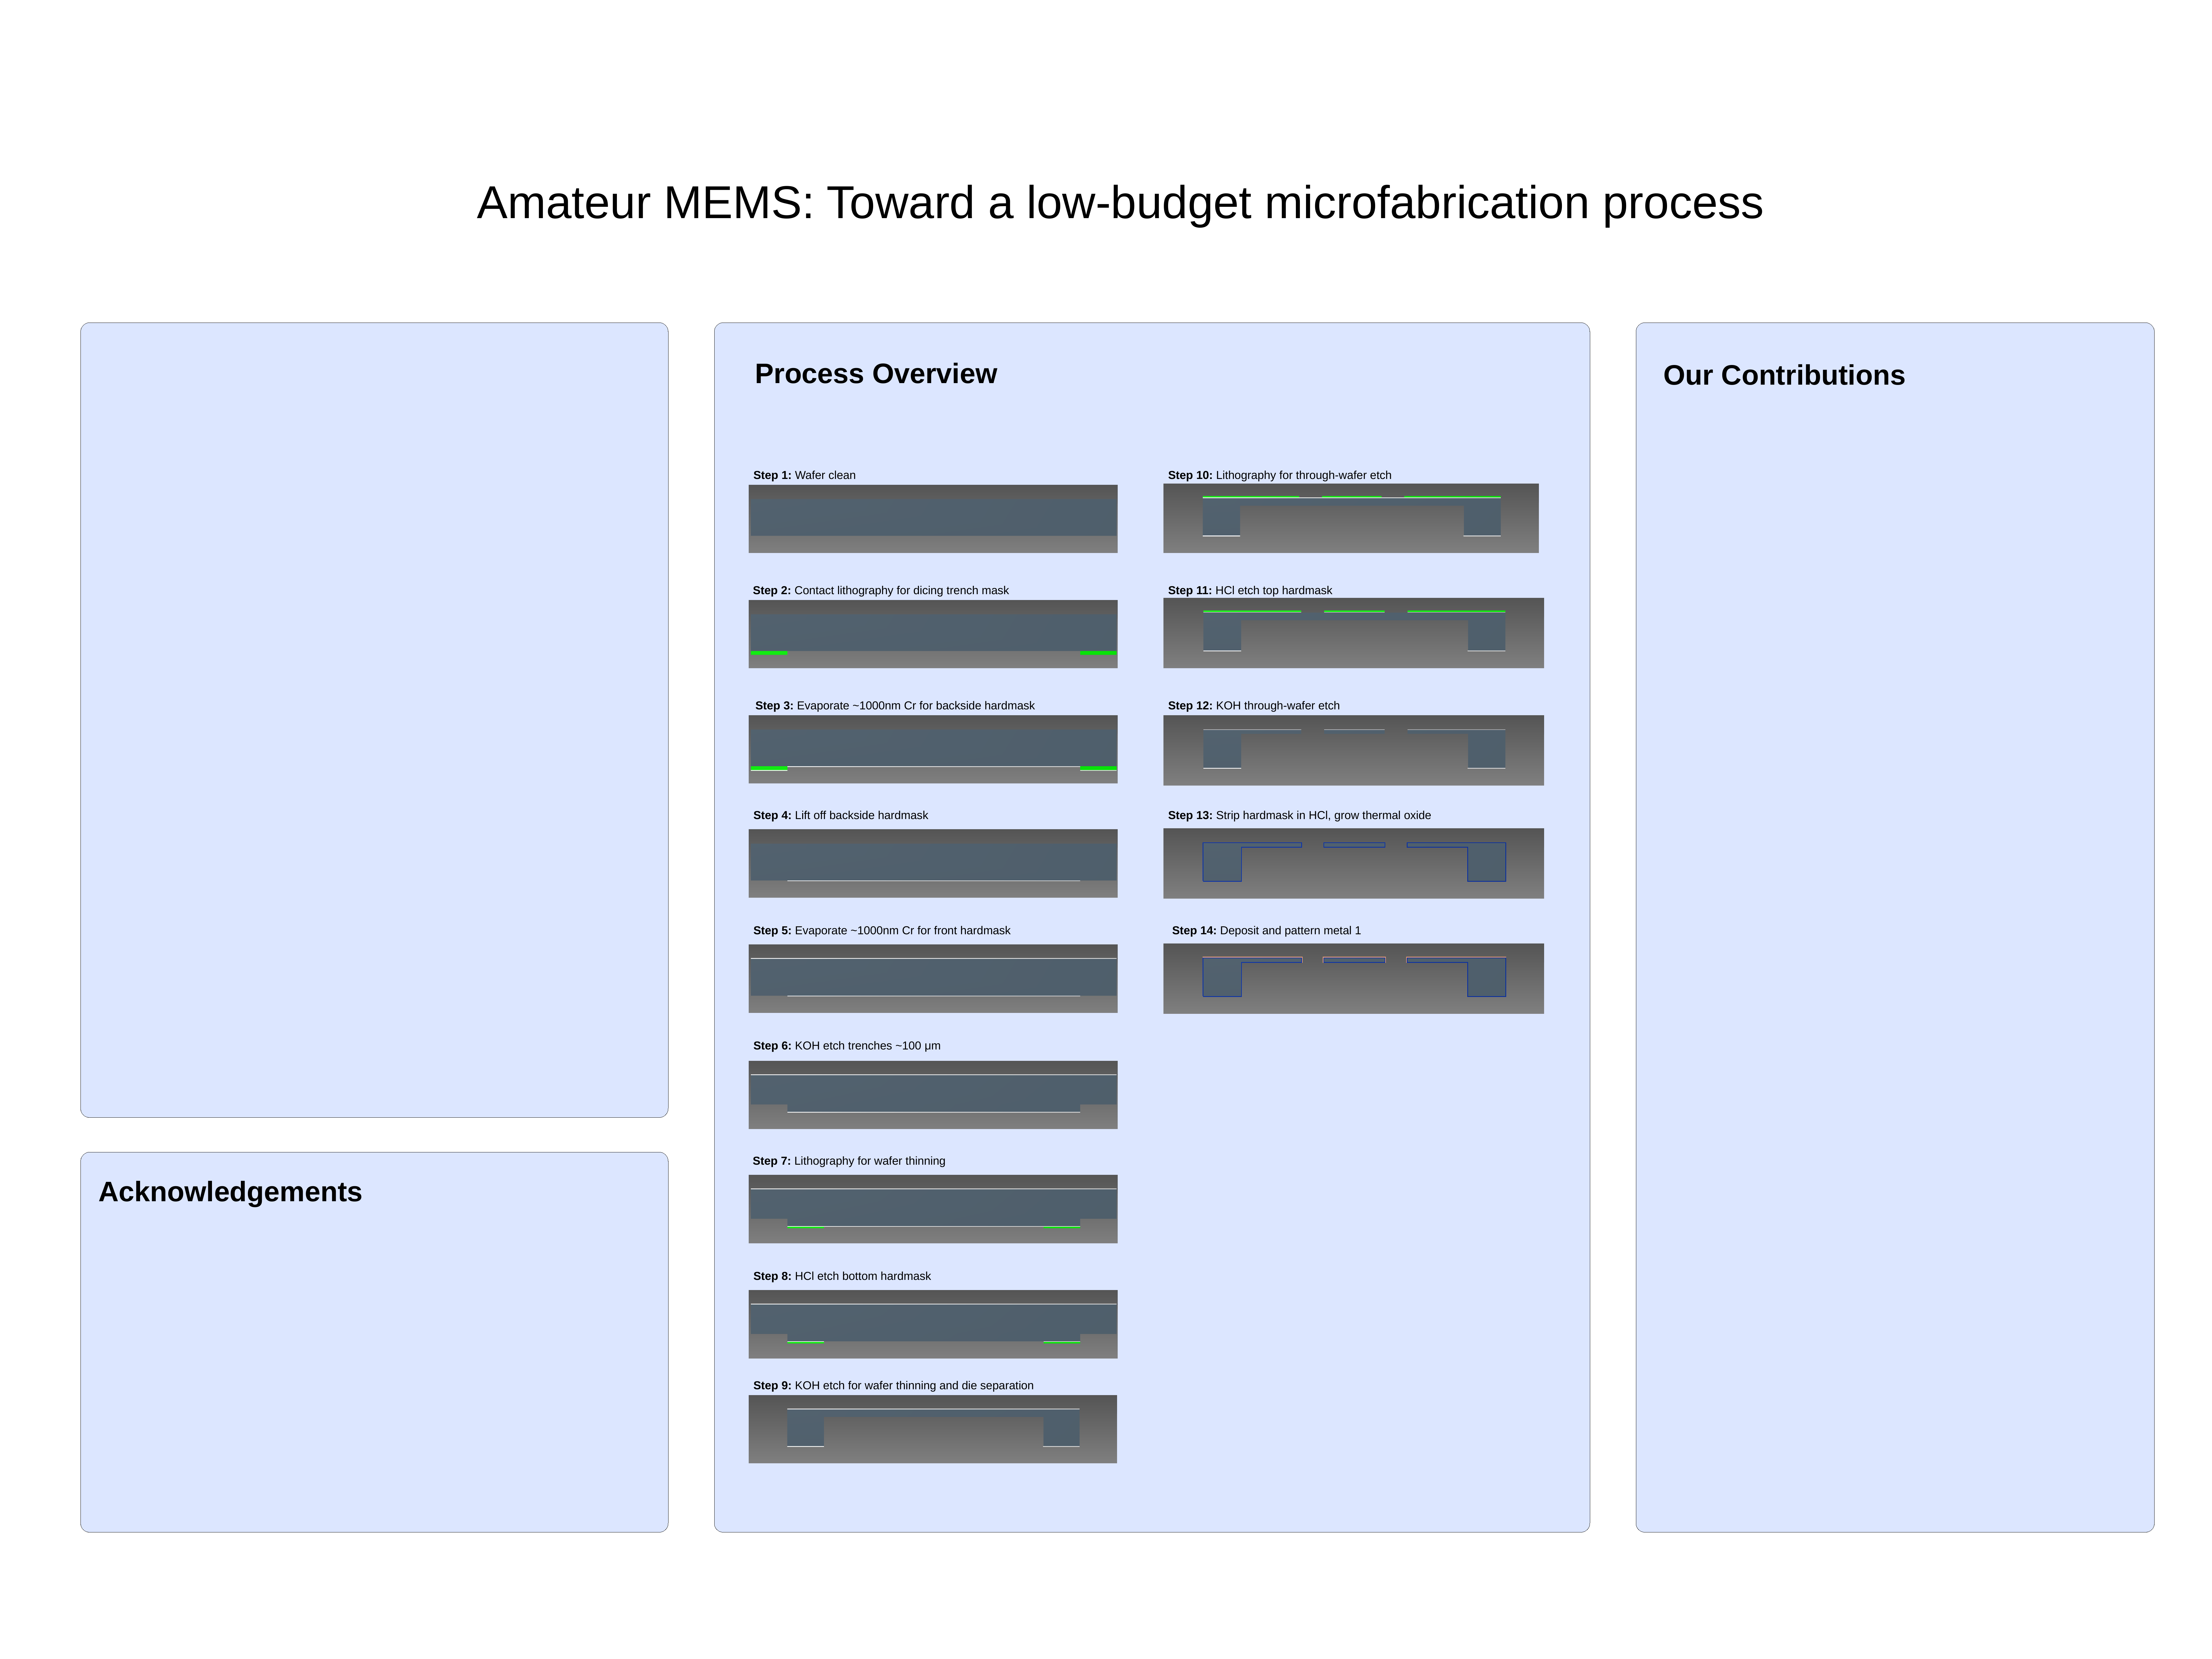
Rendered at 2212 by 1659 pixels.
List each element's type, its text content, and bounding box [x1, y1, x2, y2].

text_box Step 12: KOH through-wafer etch [1163, 697, 1345, 715]
text_box Step 6: KOH etch trenches ~100 μm [749, 1037, 946, 1054]
picture [749, 485, 1118, 553]
text_box Step 1: Wafer clean [749, 466, 861, 484]
picture [1163, 828, 1544, 899]
picture [749, 1290, 1118, 1359]
text_box Step 8: HCl etch bottom hardmask [749, 1267, 936, 1285]
picture [1163, 598, 1544, 668]
picture [749, 1395, 1117, 1463]
text_box Step 13: Strip hardmask in HCl, grow thermal oxide [1163, 806, 1436, 824]
text_box [80, 1152, 669, 1532]
text_box Amateur MEMS: Toward a low-budget microfabrication process [472, 174, 1809, 231]
picture [1163, 484, 1539, 553]
picture [749, 1175, 1118, 1243]
picture [749, 829, 1118, 898]
text_box Step 3: Evaporate ~1000nm Cr for backside hardmask [751, 697, 1040, 715]
picture [749, 1061, 1118, 1129]
text_box Step 9: KOH etch for wafer thinning and die separation [749, 1376, 1039, 1394]
text_box [1636, 323, 2155, 1532]
picture [749, 715, 1118, 784]
picture [1163, 715, 1544, 786]
text_box Step 11: HCl etch top hardmask [1163, 582, 1337, 599]
text_box Step 14: Deposit and pattern metal 1 [1167, 922, 1366, 939]
text_box Step 2: Contact lithography for dicing trench mask [748, 582, 1014, 599]
picture [749, 600, 1118, 668]
text_box Step 5: Evaporate ~1000nm Cr for front hardmask [749, 922, 1016, 939]
text_box Step 4: Lift off backside hardmask [749, 806, 933, 824]
text_box Acknowledgements [94, 1174, 368, 1210]
text_box Process Overview [750, 355, 1002, 392]
text_box Step 7: Lithography for wafer thinning [748, 1152, 951, 1170]
picture [749, 944, 1118, 1013]
text_box [714, 323, 1590, 1532]
text_box [80, 323, 669, 1118]
picture [1163, 943, 1544, 1014]
text_box Step 10: Lithography for through-wafer etch [1163, 466, 1397, 484]
text_box Our Contributions [1659, 357, 1911, 393]
